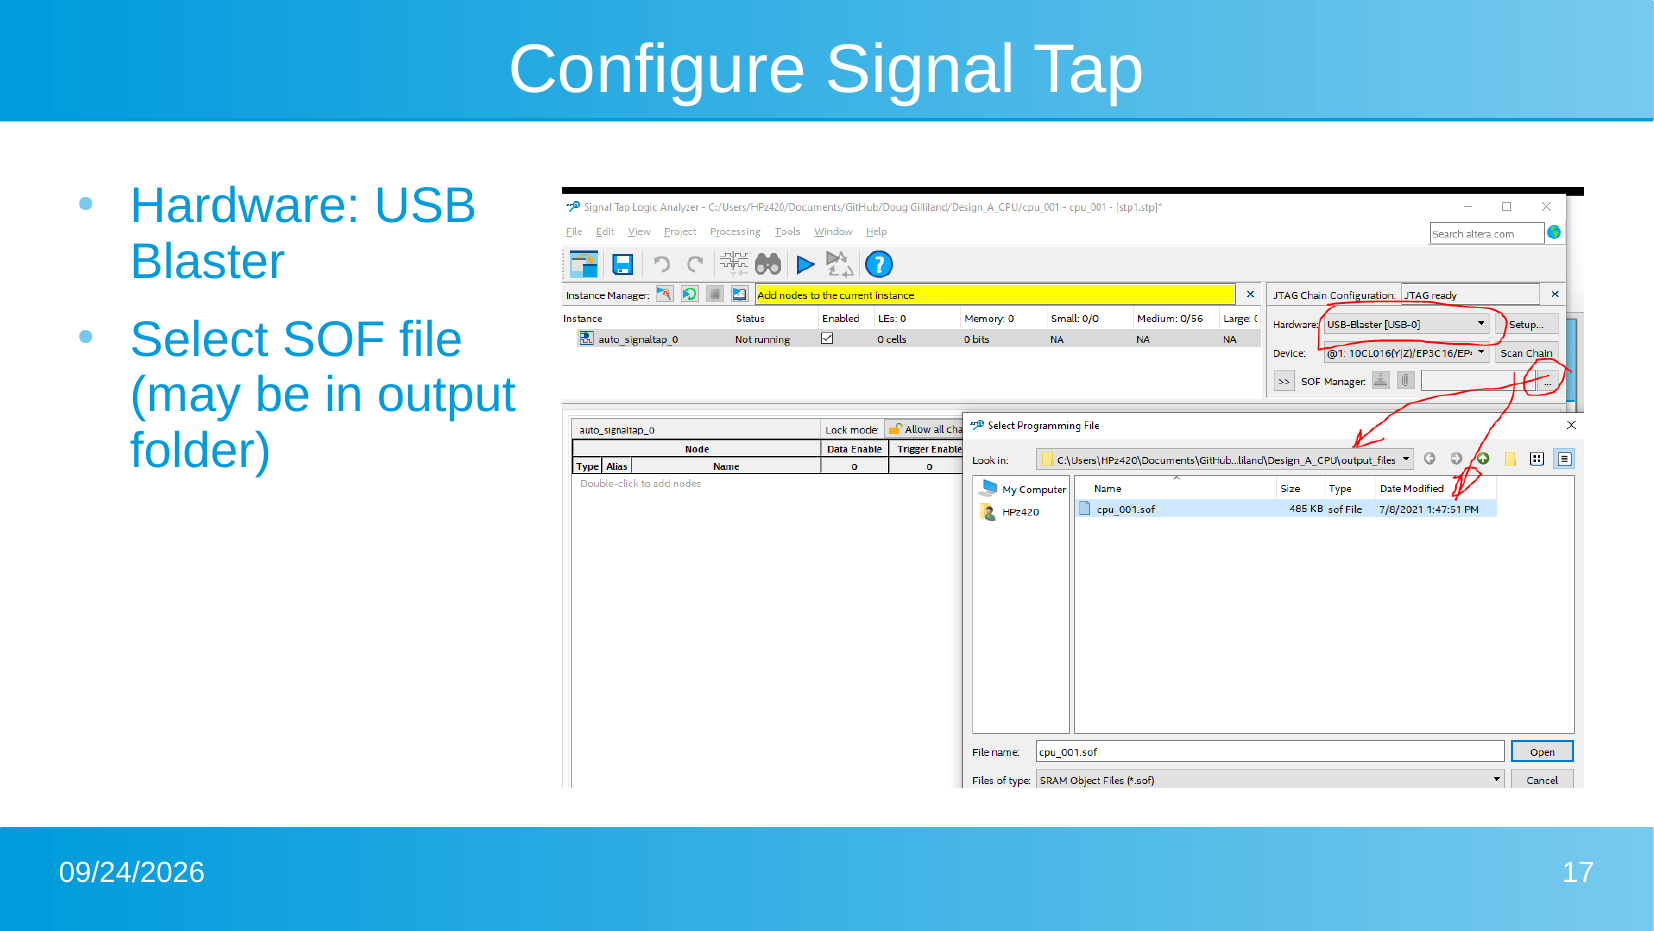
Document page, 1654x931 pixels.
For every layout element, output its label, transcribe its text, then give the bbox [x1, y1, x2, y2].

title Configure Signal Tap [59, 29, 1595, 108]
picture [562, 187, 1584, 788]
list Hardware: USB Blaster Select SOF file (may be in output folder) [59, 177, 526, 768]
